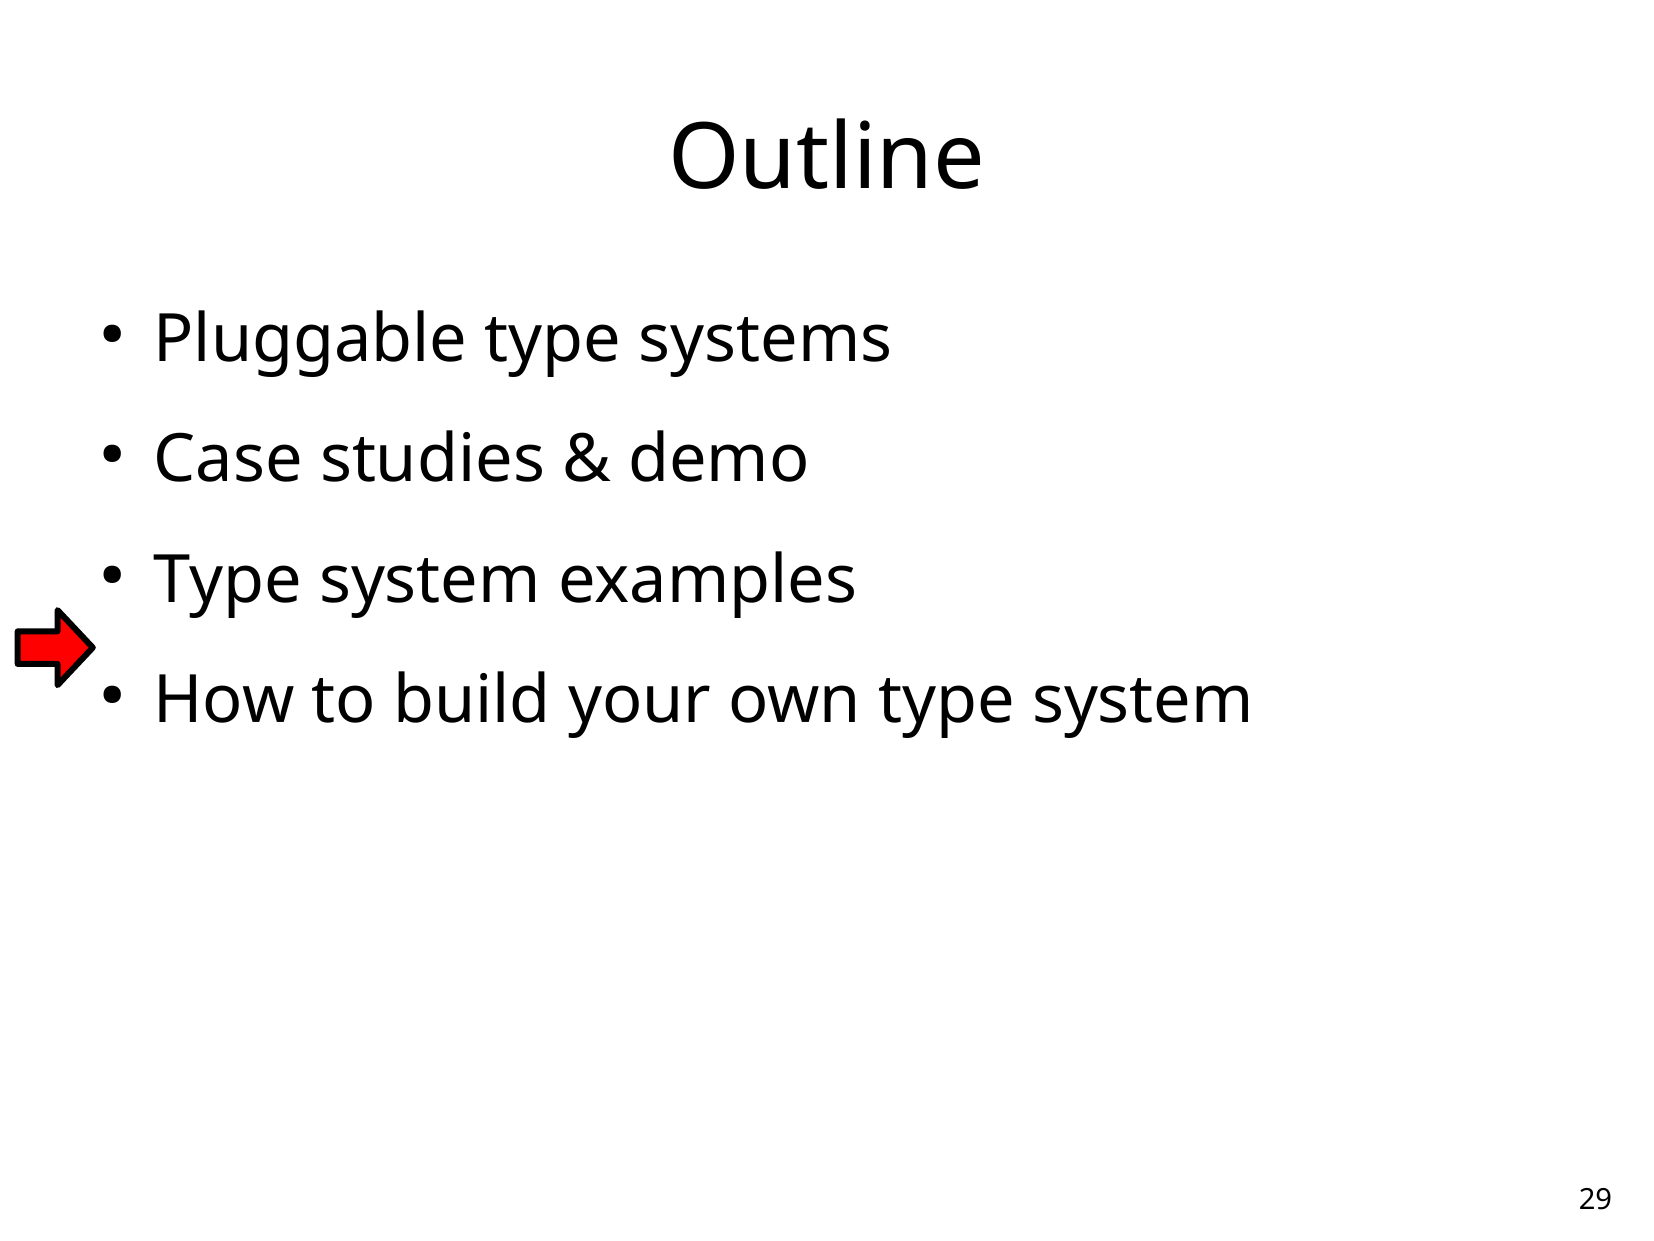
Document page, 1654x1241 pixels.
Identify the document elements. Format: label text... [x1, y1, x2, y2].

list Pluggable type systems Case studies & demo Type system examples How to build your own type system [82, 290, 1571, 1010]
title Outline [82, 49, 1571, 257]
text_box [17, 610, 93, 686]
